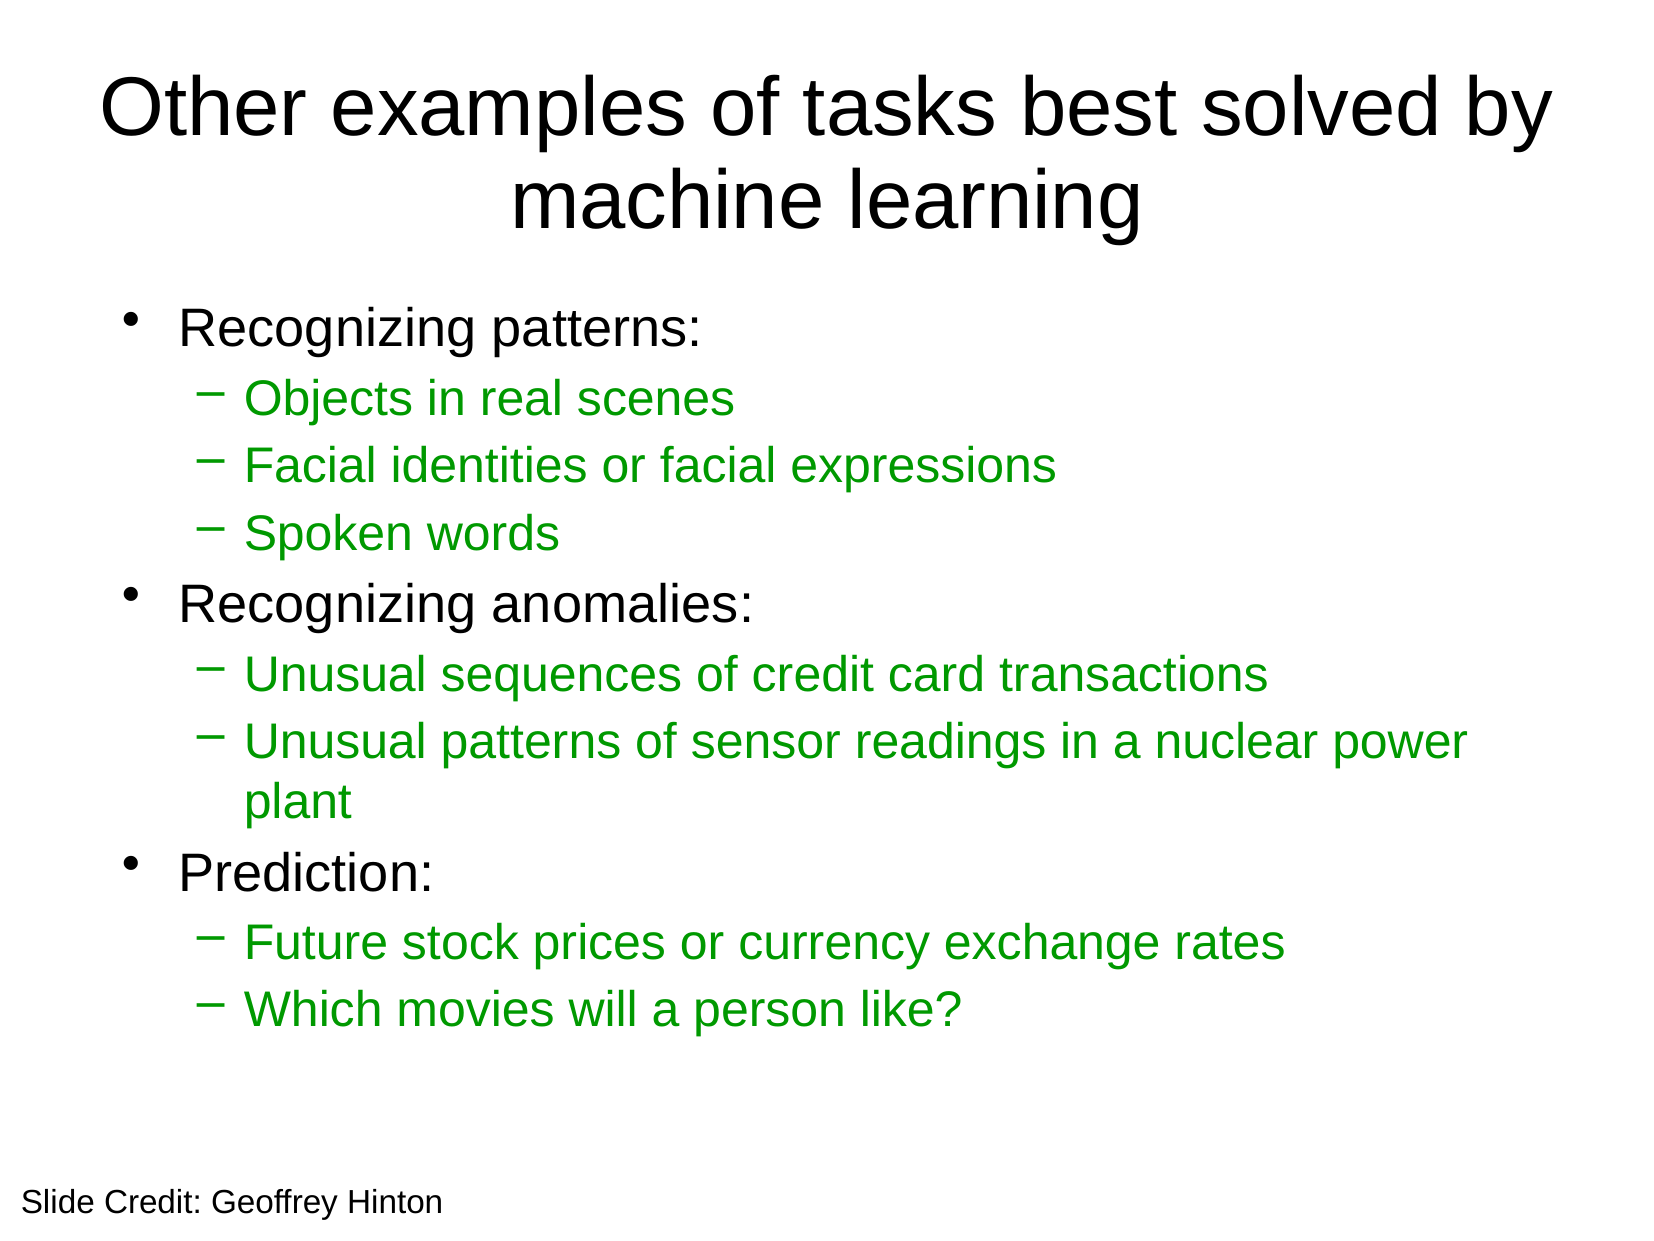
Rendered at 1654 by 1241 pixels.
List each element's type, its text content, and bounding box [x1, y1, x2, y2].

text_box Slide Credit: Geoffrey Hinton [6, 1175, 577, 1241]
title Other examples of tasks best solved by machine learning [82, 49, 1571, 257]
list Recognizing patterns: Objects in real scenes Facial identities or facial expressions Spoken words Recognizing anomalies: Unusual sequences of credit card transactions Unusual patterns of sensor readings in a nuclear power plant Prediction: Future stock prices or currency exchange rates Which movies will a person like? [106, 285, 1595, 1189]
